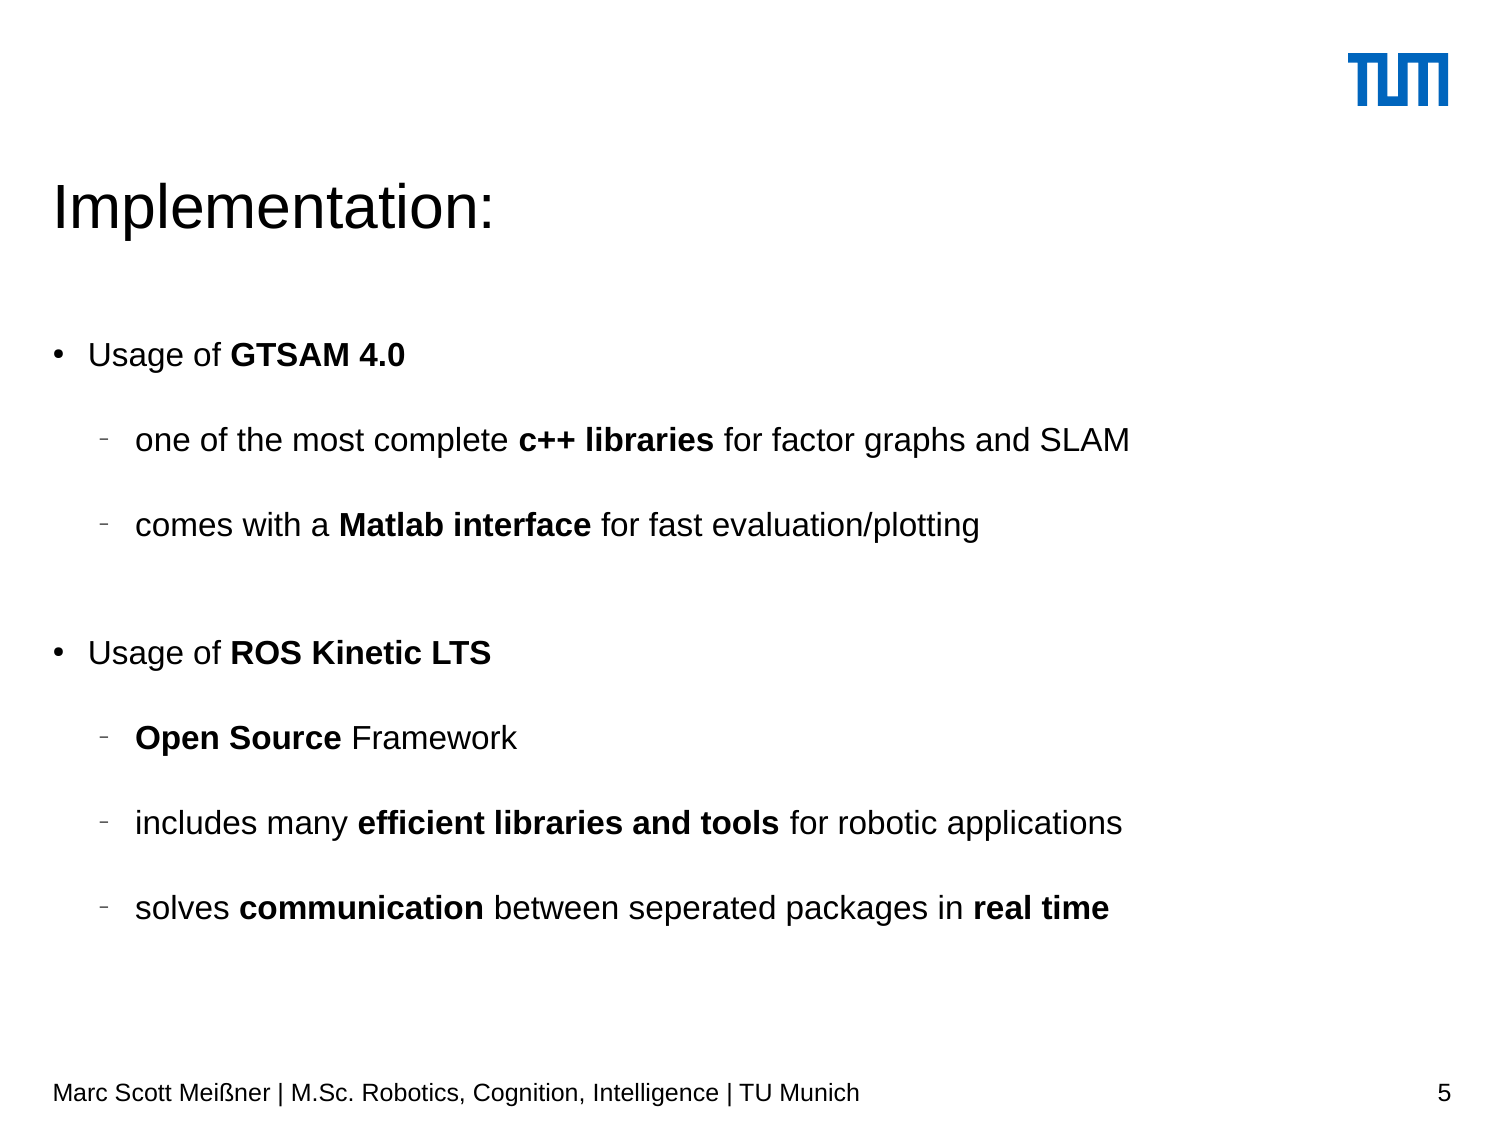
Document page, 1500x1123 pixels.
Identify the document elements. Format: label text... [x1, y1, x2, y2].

list Usage of GTSAM 4.0 one of the most complete c++ libraries for factor graphs and SLAM comes with a Matlab interface for fast evaluation/plotting Usage of ROS Kinetic LTS Open Source Framework includes many efficient libraries and tools for robotic applications solves communication between seperated packages in real time [52, 330, 1453, 1105]
title Implementation: [52, 171, 1453, 242]
